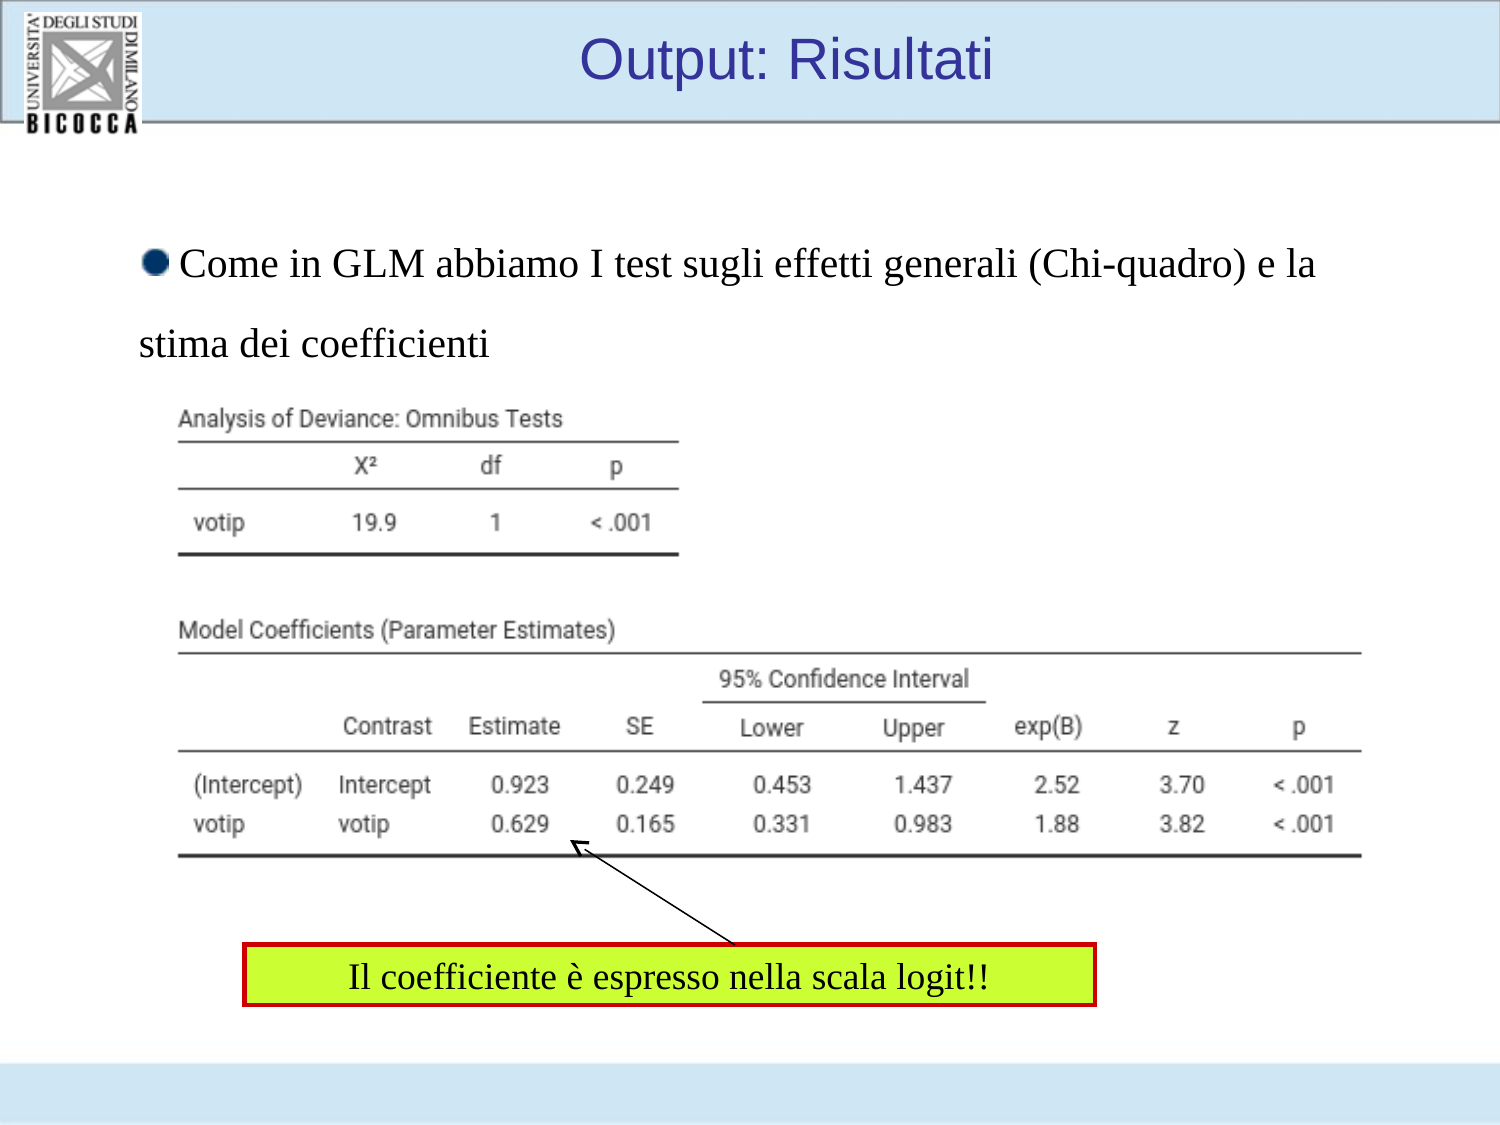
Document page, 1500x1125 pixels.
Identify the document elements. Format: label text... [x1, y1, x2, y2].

text_box Come in GLM abbiamo I test sugli effetti generali (Chi-quadro) e la stima dei coefficienti [123, 198, 1368, 374]
title Output: Risultati [113, 0, 1463, 158]
picture [0, 0, 1500, 1125]
text_box Il coefficiente è espresso nella scala logit!! [244, 944, 1096, 1006]
